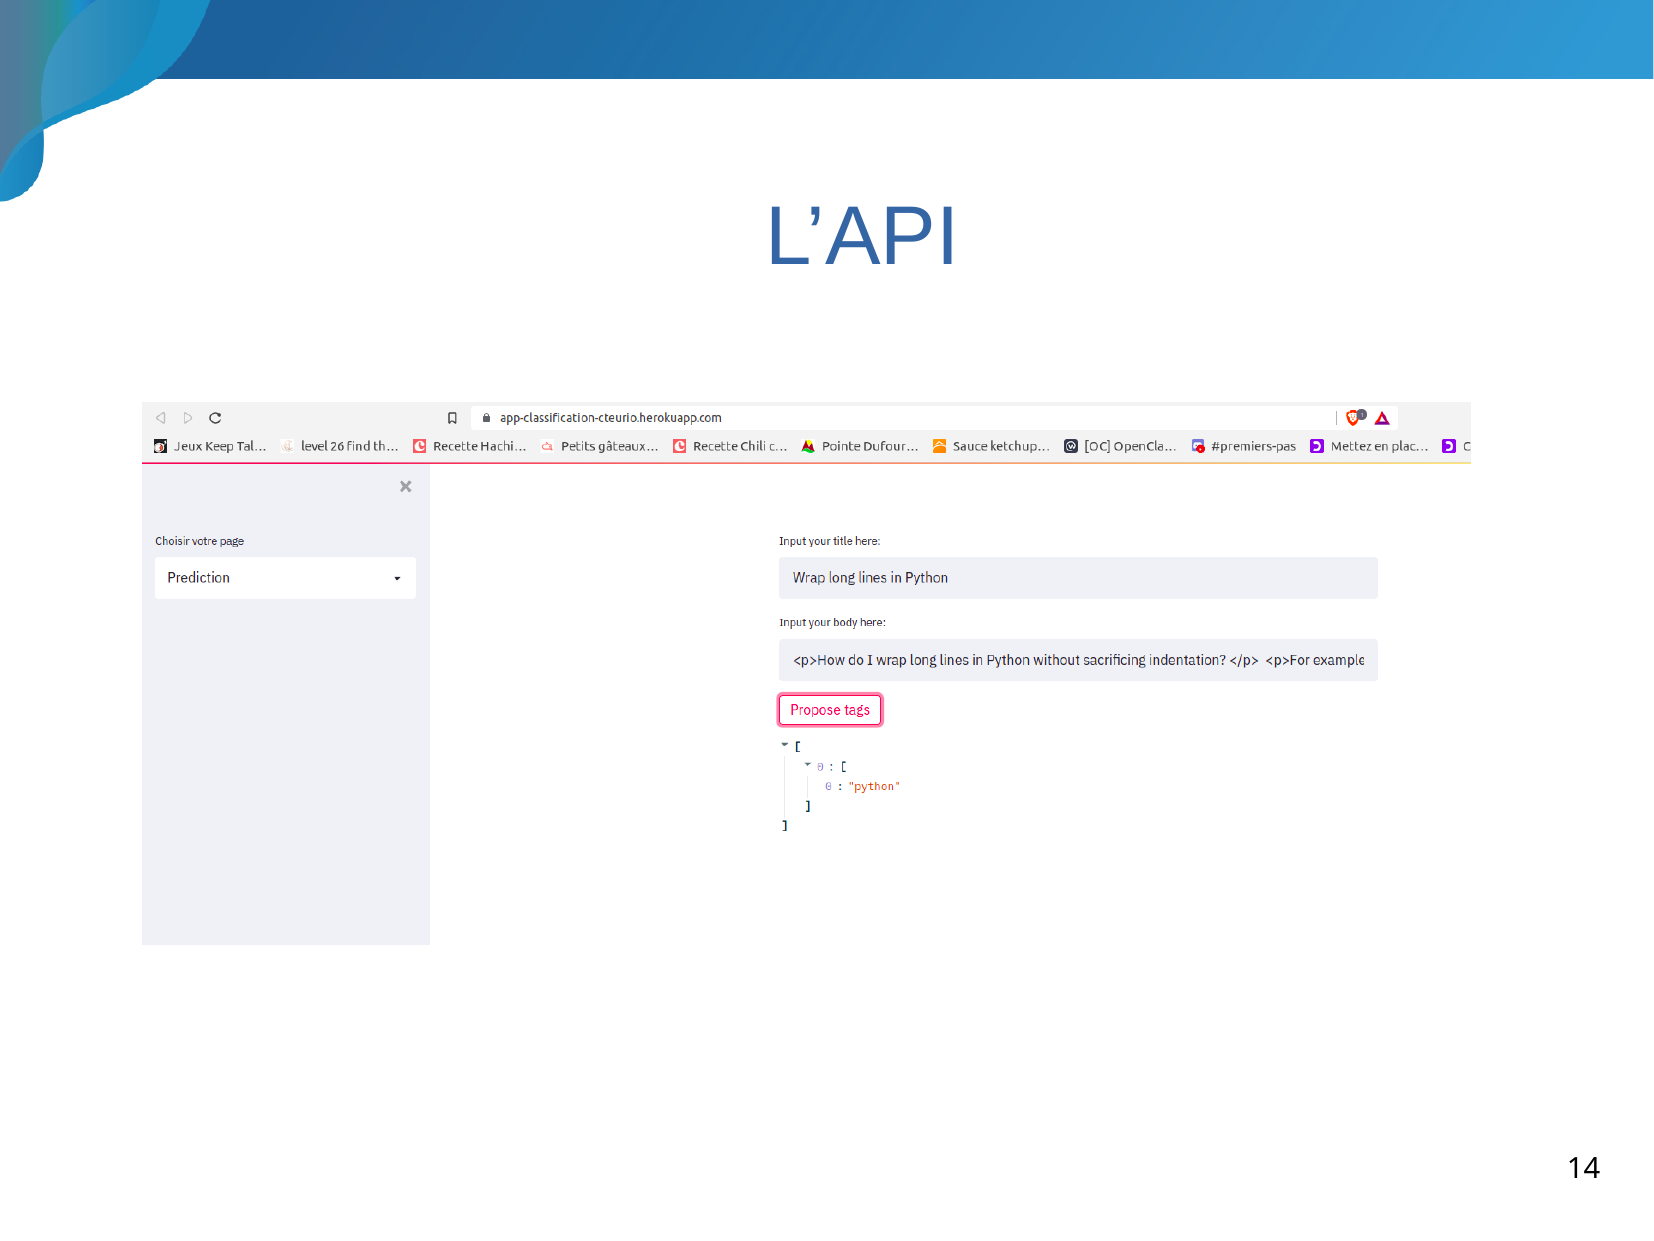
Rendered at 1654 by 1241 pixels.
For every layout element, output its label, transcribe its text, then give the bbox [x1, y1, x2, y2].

title L’API [82, 139, 1571, 332]
picture [0, 0, 1654, 1241]
